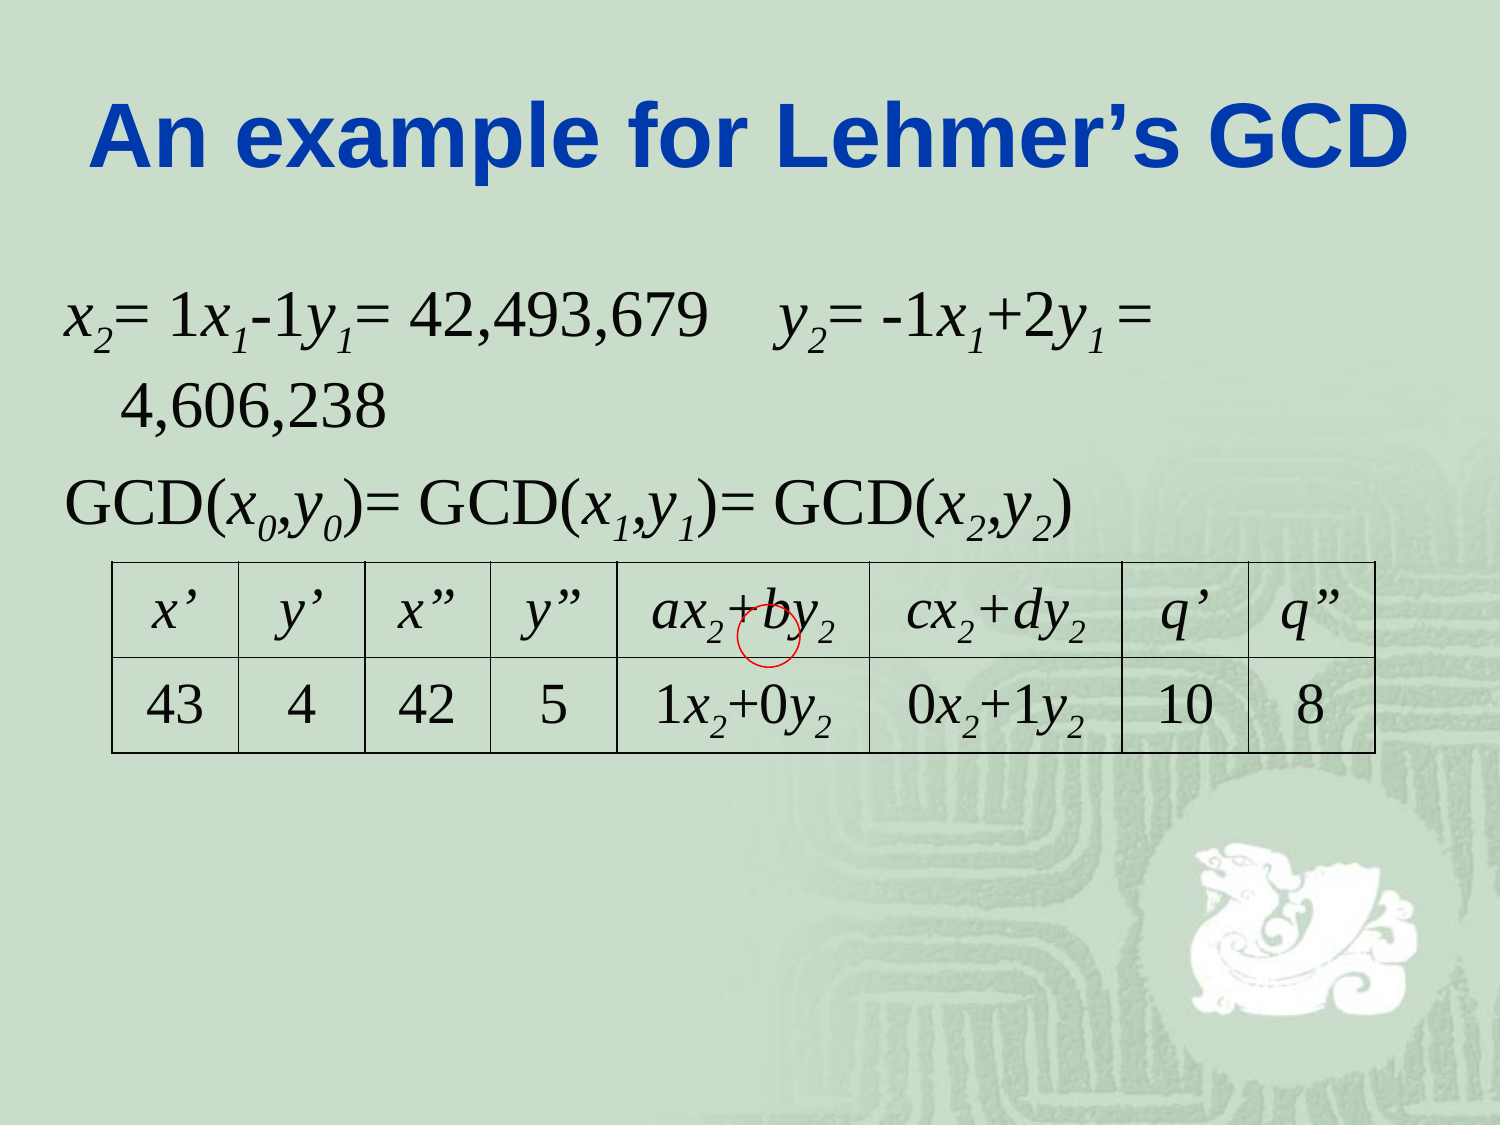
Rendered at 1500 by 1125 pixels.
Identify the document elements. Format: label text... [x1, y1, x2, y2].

table_header y’ [239, 563, 364, 657]
picture [0, 0, 1500, 1125]
list x2= 1x1-1y1= 42,493,679 y2= -1x1+2y1 = 4,606,238 GCD(x0,y0)= GCD(x1,y1)= GCD(x2,y2) [49, 262, 1451, 1001]
table_cell 10 [1123, 658, 1248, 752]
table_header q’ [1123, 563, 1248, 657]
text_box [737, 604, 801, 668]
table_cell 1x2+0y2 [618, 658, 869, 752]
table_cell 43 [113, 658, 238, 752]
title An example for Lehmer’s GCD [49, 37, 1451, 225]
table_header q” [1249, 563, 1374, 657]
table_cell 8 [1249, 658, 1374, 752]
table_header x’ [113, 563, 238, 657]
table_cell 4 [239, 658, 364, 752]
table_header ax2+by2 [618, 563, 869, 657]
table_cell 0x2+1y2 [870, 658, 1121, 752]
table_cell 5 [491, 658, 616, 752]
table_header x” [366, 563, 490, 657]
table_cell 42 [366, 658, 490, 752]
table_header y” [491, 563, 616, 657]
table_header cx2+dy2 [870, 563, 1121, 657]
